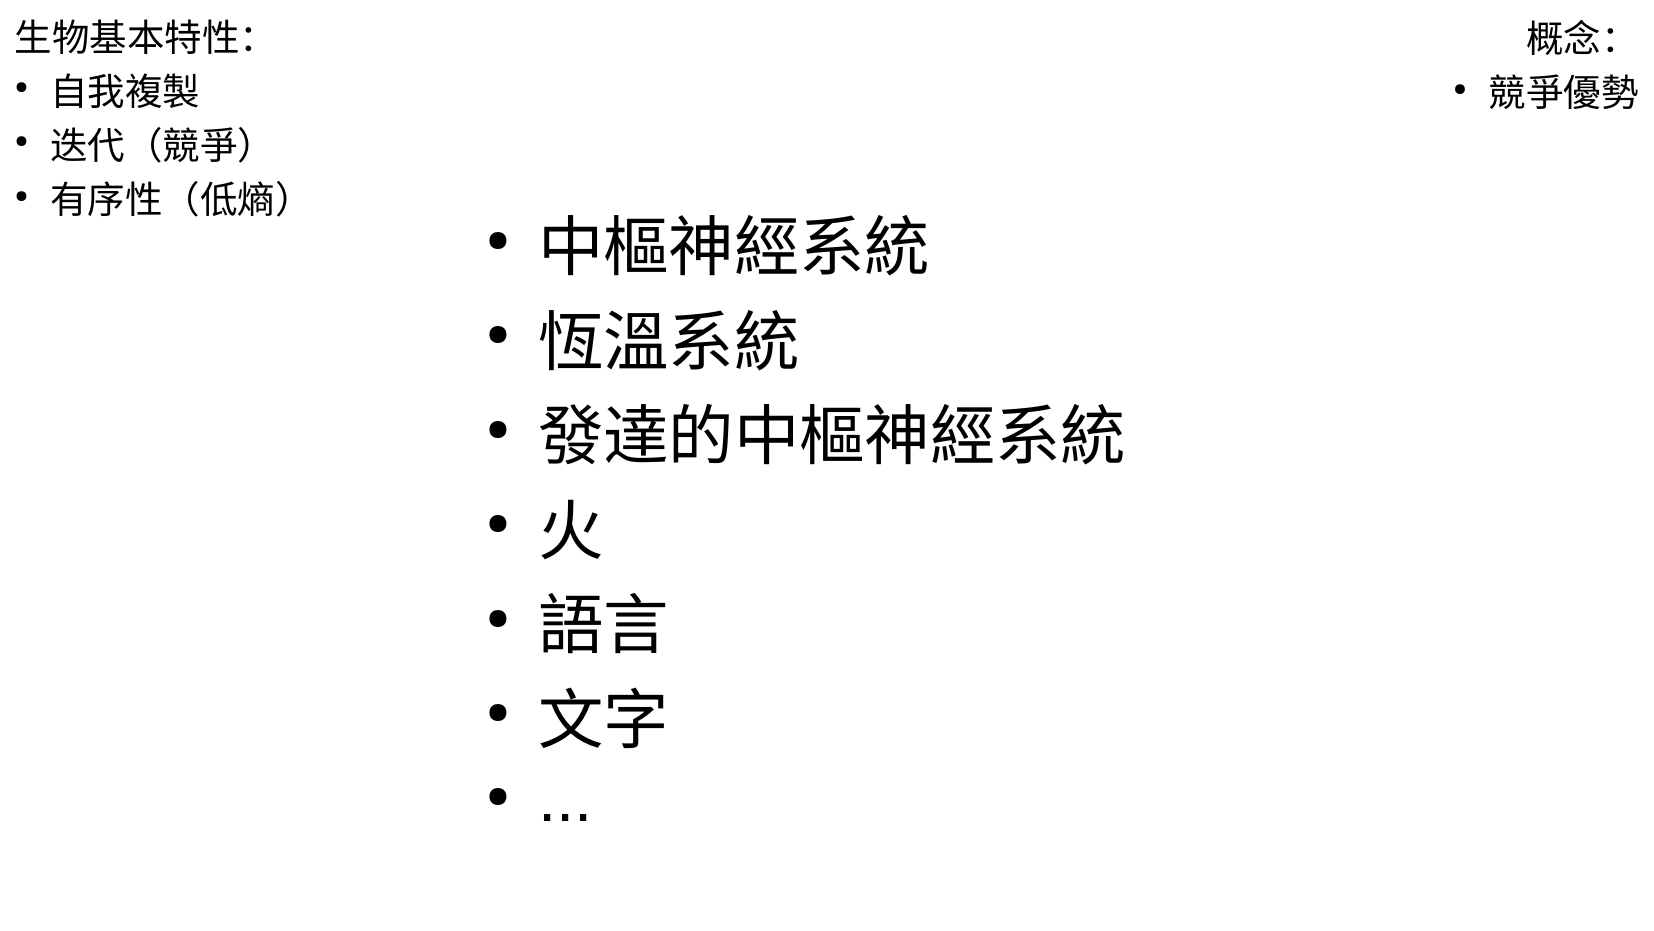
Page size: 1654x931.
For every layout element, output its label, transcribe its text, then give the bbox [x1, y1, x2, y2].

list 中樞神經系統 恆溫系統 發達的中樞神經系統 火 語言 文字 ... [469, 195, 1186, 841]
text_box 生物基本特性： 自我複製 迭代（競爭） 有序性（低熵） [0, 0, 391, 213]
text_box 概念： 競爭優勢 [1263, 1, 1654, 166]
